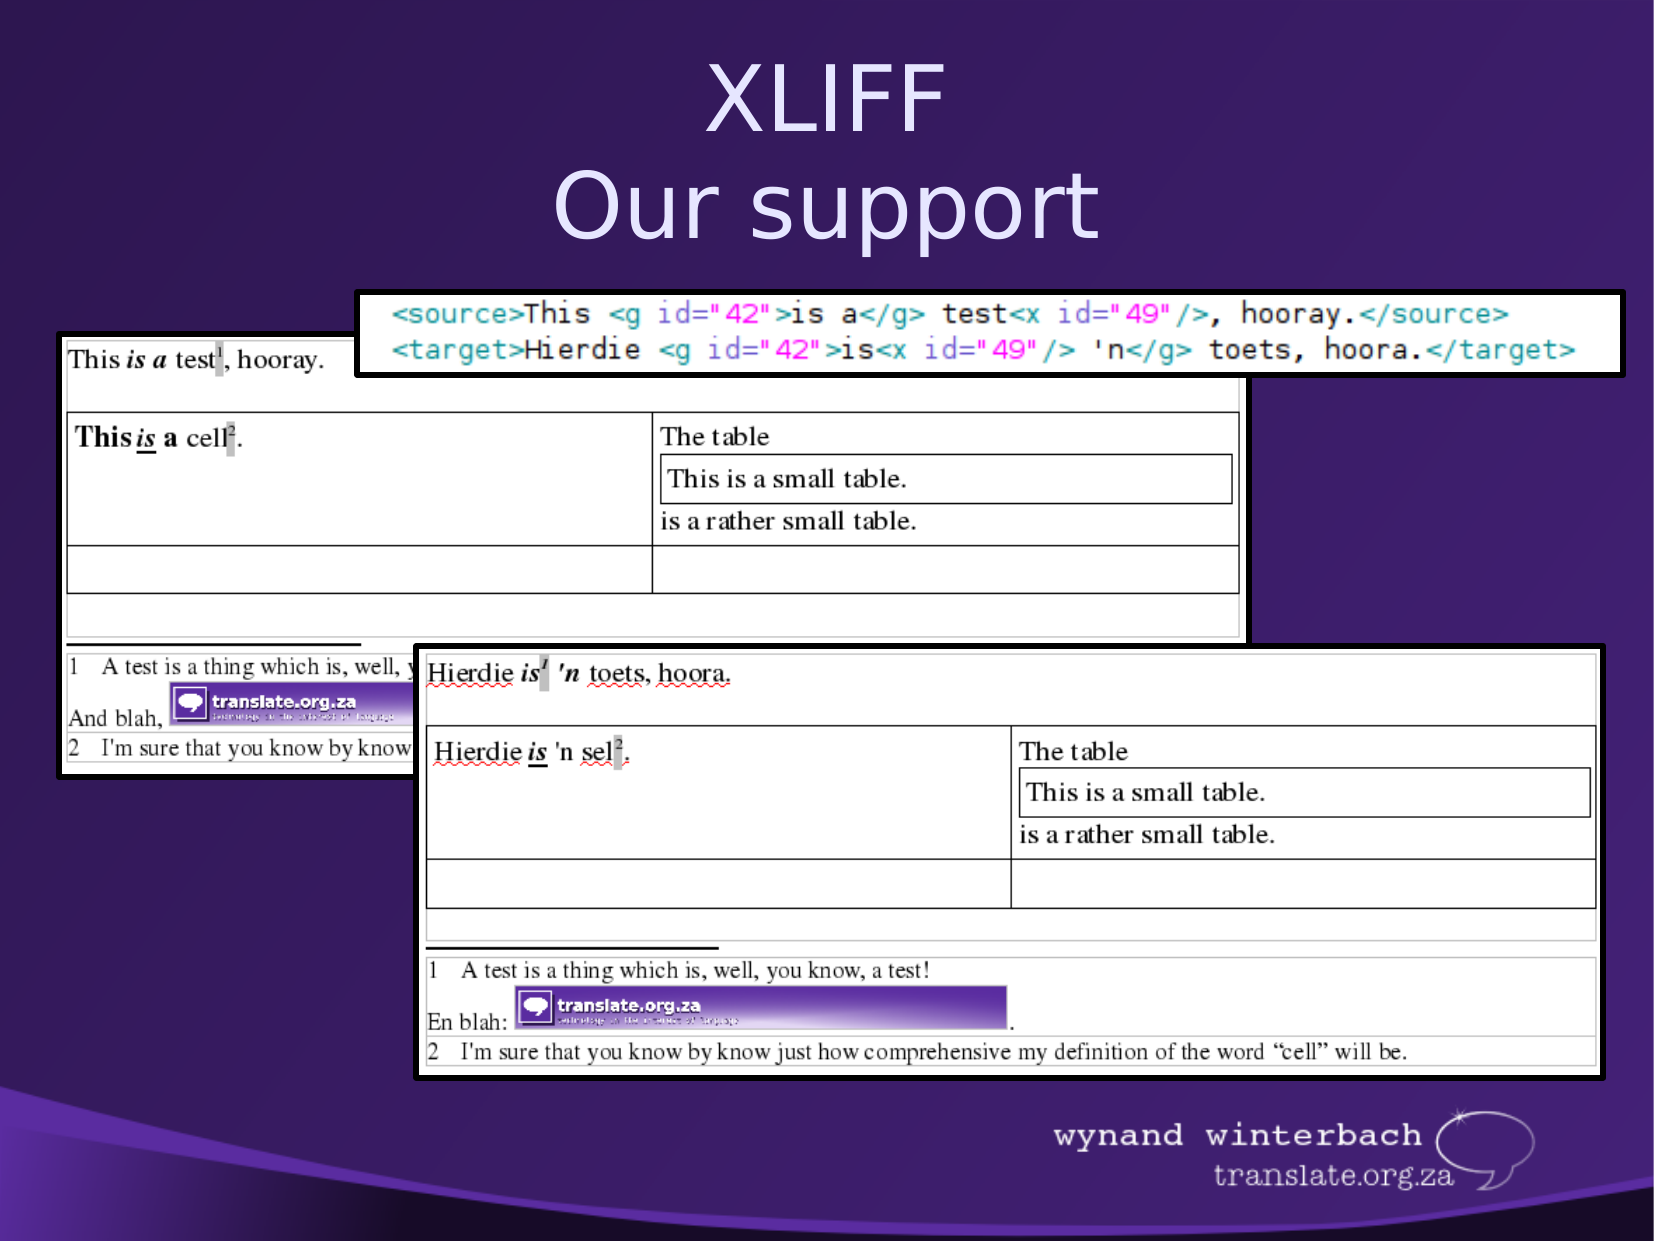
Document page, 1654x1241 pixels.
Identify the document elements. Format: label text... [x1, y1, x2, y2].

title XLIFF Our support [82, 45, 1571, 261]
picture [0, 0, 1654, 1241]
